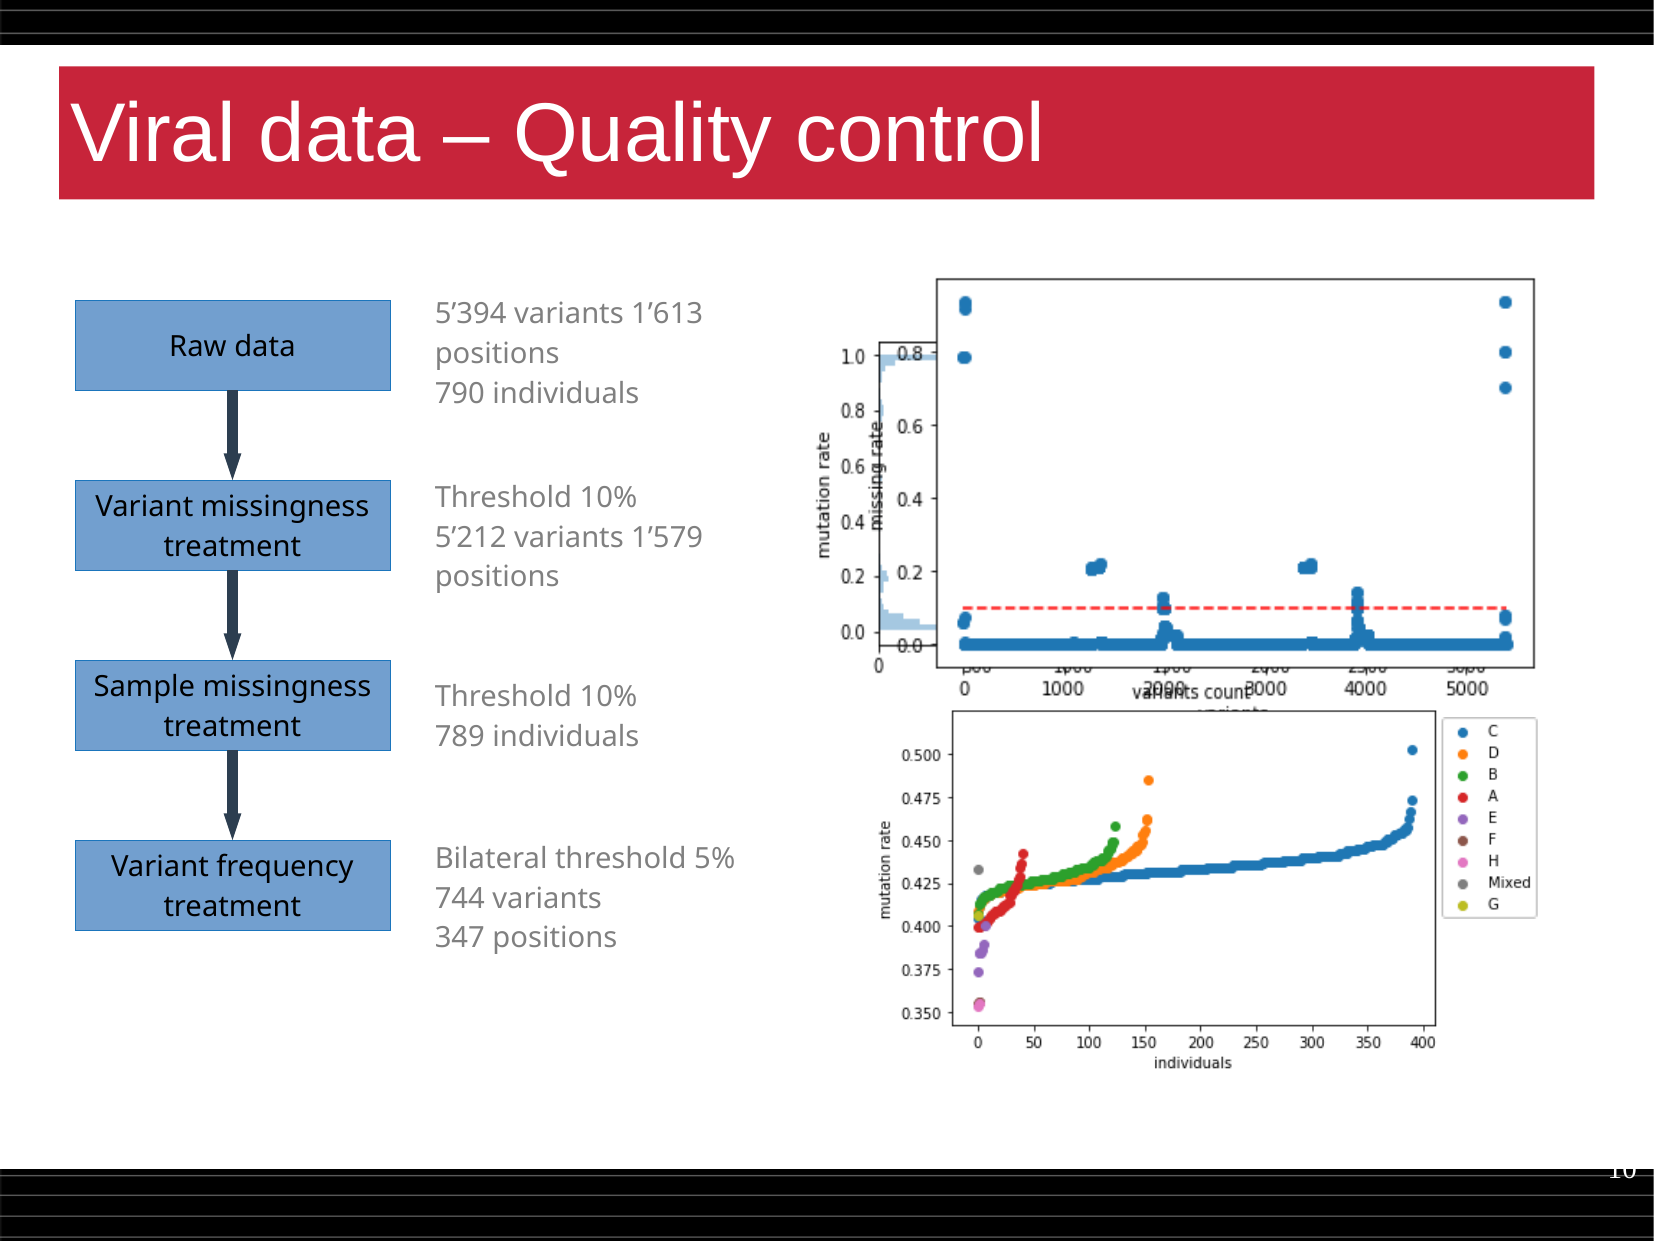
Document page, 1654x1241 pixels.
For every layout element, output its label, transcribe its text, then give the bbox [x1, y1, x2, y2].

text_box Bilateral threshold 5% 744 variants 347 positions [420, 829, 781, 948]
text_box Variant frequency treatment [75, 840, 391, 931]
text_box Threshold 10% 789 individuals [420, 667, 736, 751]
picture [0, 0, 1654, 45]
text_box 5’394 variants 1’613 positions 790 individuals [420, 285, 736, 403]
picture [1626, 1169, 1633, 1177]
title Viral data – Quality control [59, 66, 1595, 200]
text_box Raw data [75, 300, 391, 391]
picture [0, 1169, 1654, 1241]
text_box Variant missingness treatment [75, 480, 391, 571]
text_box Threshold 10% 5’212 variants 1’579 positions [420, 468, 736, 587]
text_box Sample missingness treatment [75, 660, 391, 751]
picture [795, 268, 1546, 1081]
